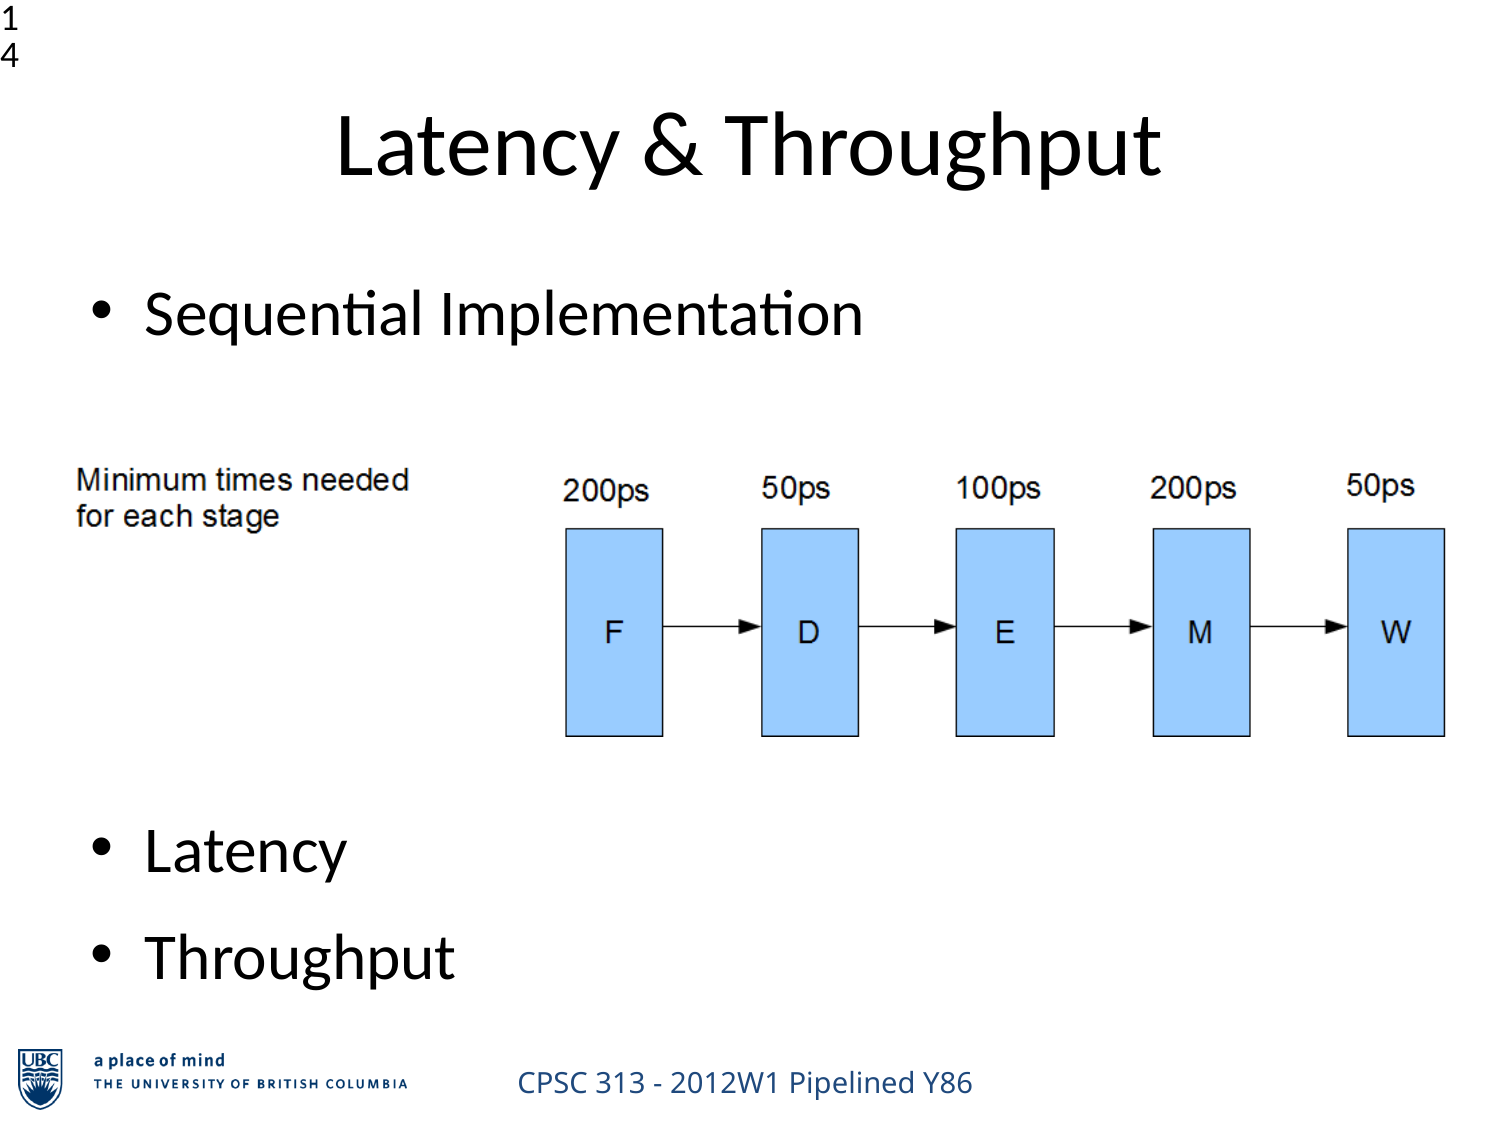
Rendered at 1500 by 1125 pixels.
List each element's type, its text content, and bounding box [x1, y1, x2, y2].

list Sequential Implementation Latency Throughput [75, 737, 1425, 1005]
title Latency & Throughput [75, 45, 1425, 233]
picture [18, 1049, 407, 1110]
picture [64, 456, 1456, 737]
list Sequential Implementation Latency Throughput [75, 262, 1425, 456]
